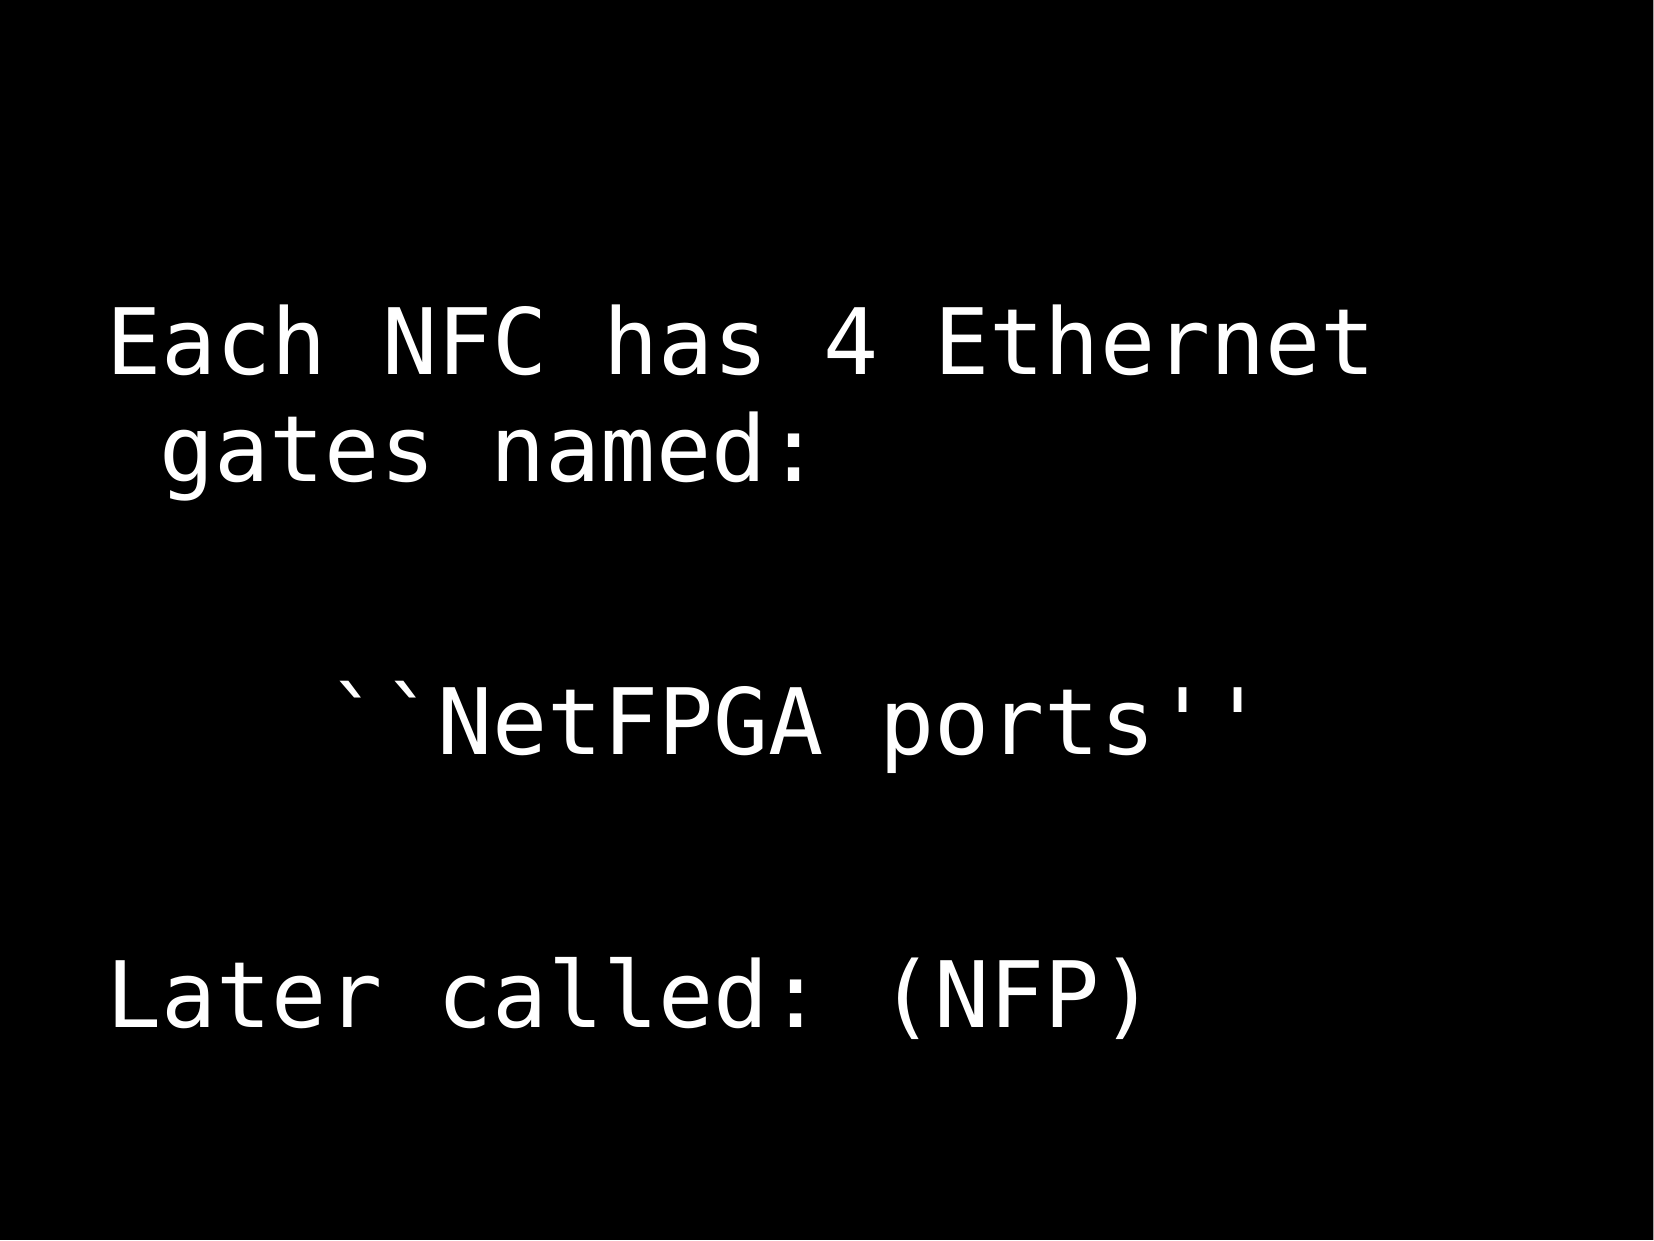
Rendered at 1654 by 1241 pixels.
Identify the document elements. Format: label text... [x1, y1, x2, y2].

list Each NFC has 4 Ethernet gates named: ``NetFPGA ports'' Later called: (NFP) [88, 288, 1577, 1093]
